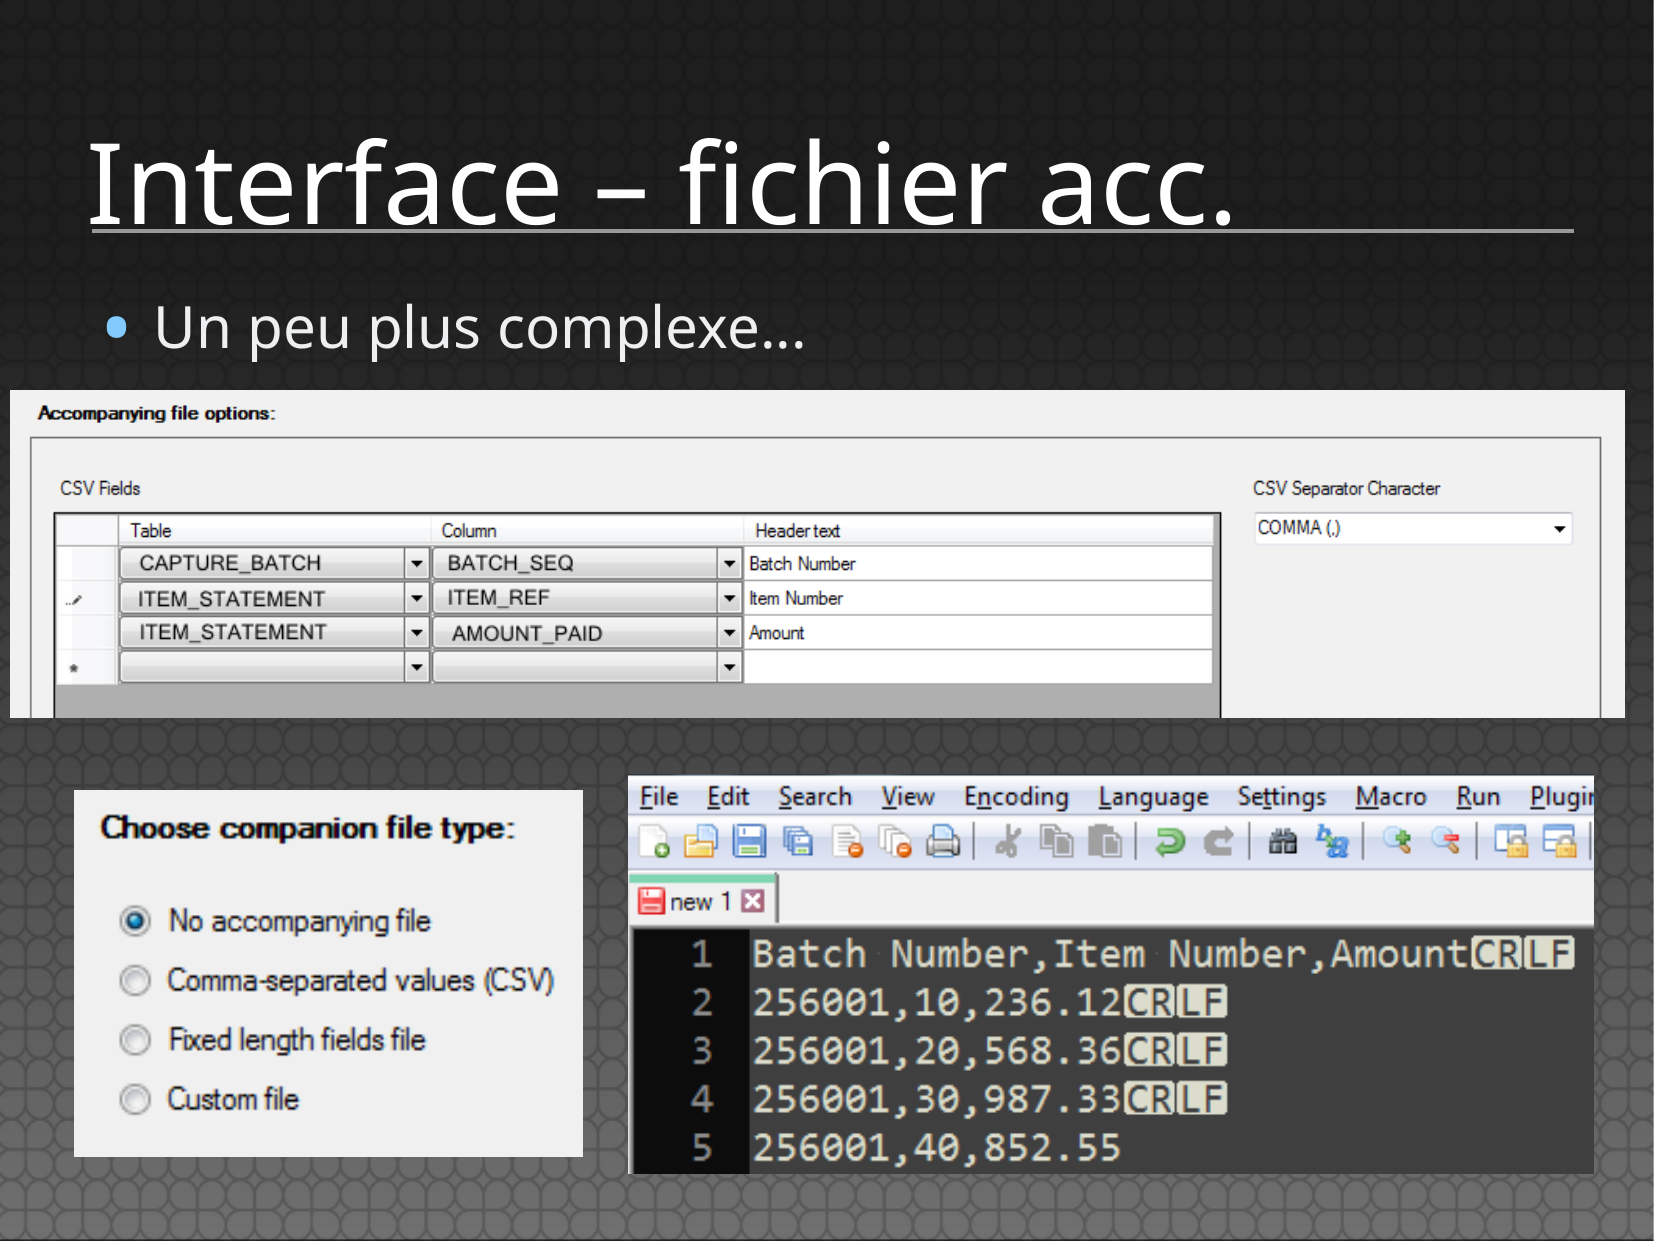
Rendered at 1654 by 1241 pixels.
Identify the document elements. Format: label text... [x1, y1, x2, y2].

list Un peu plus complexe... [82, 286, 1571, 364]
title Interface – fichier acc. [86, 112, 1576, 249]
picture [0, 0, 1654, 1241]
